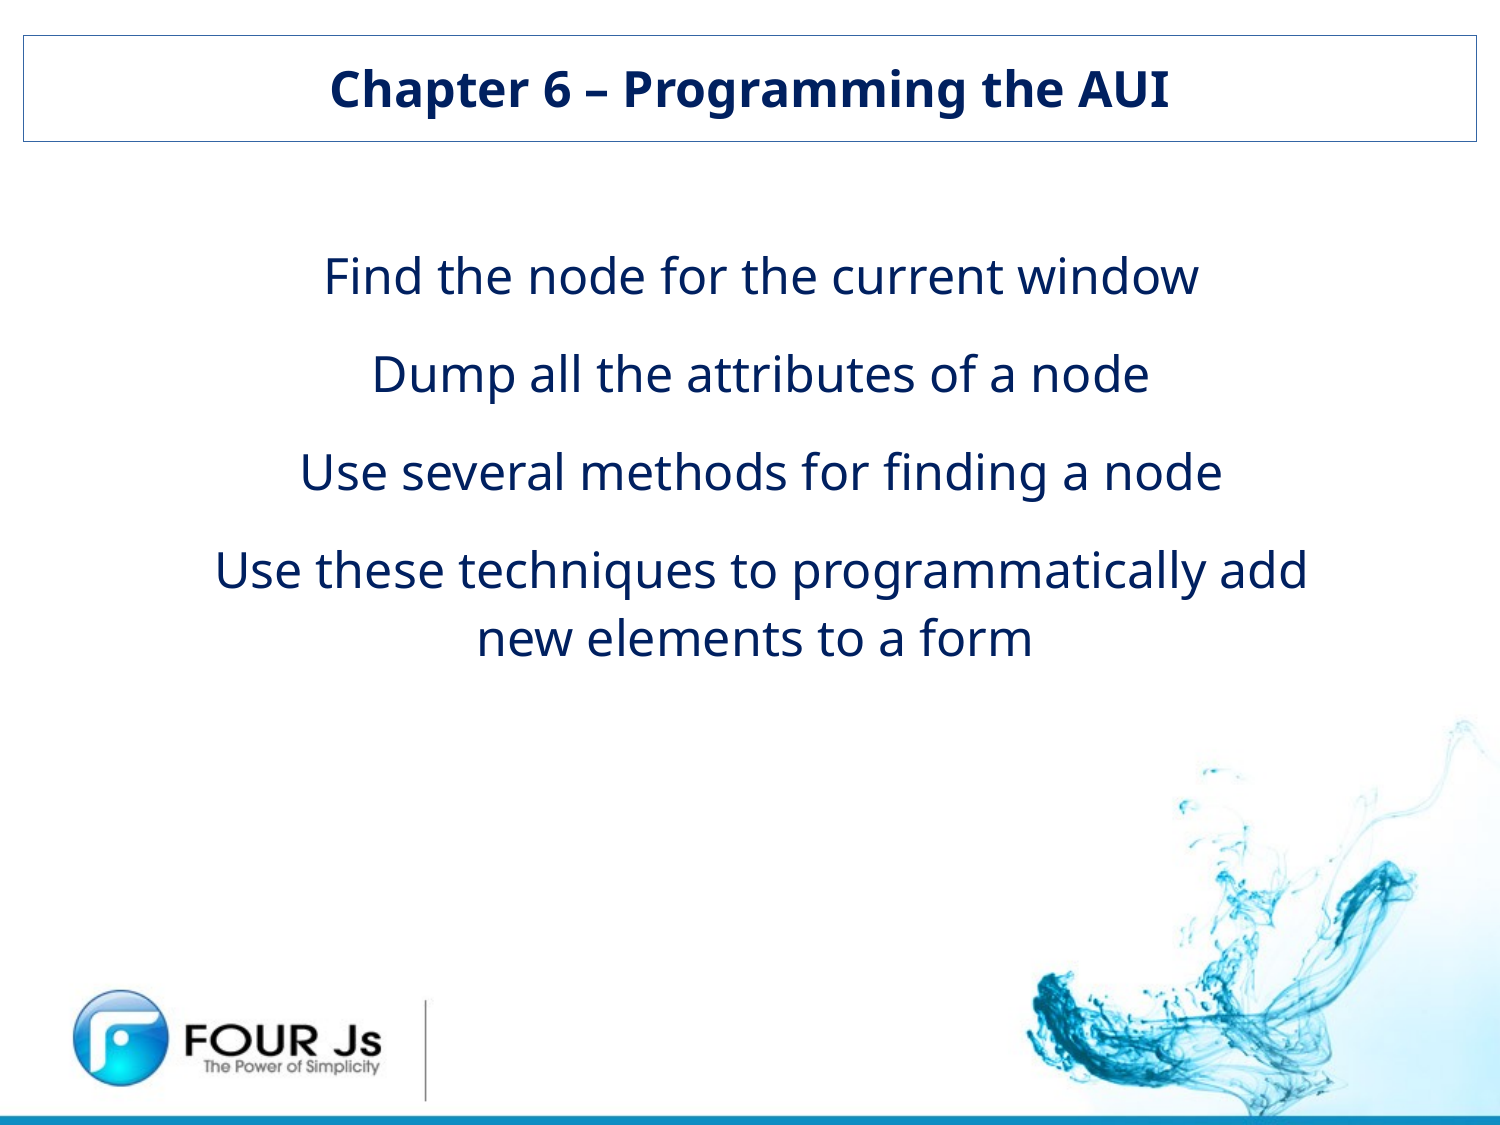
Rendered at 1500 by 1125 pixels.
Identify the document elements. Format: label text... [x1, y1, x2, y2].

title Chapter 6 – Programming the AUI [23, 35, 1477, 142]
picture [0, 0, 1500, 1122]
text_box Find the node for the current window Dump all the attributes of a node Use several methods for finding a node Use these techniques to programmatically add new elements to a form [153, 234, 1371, 945]
